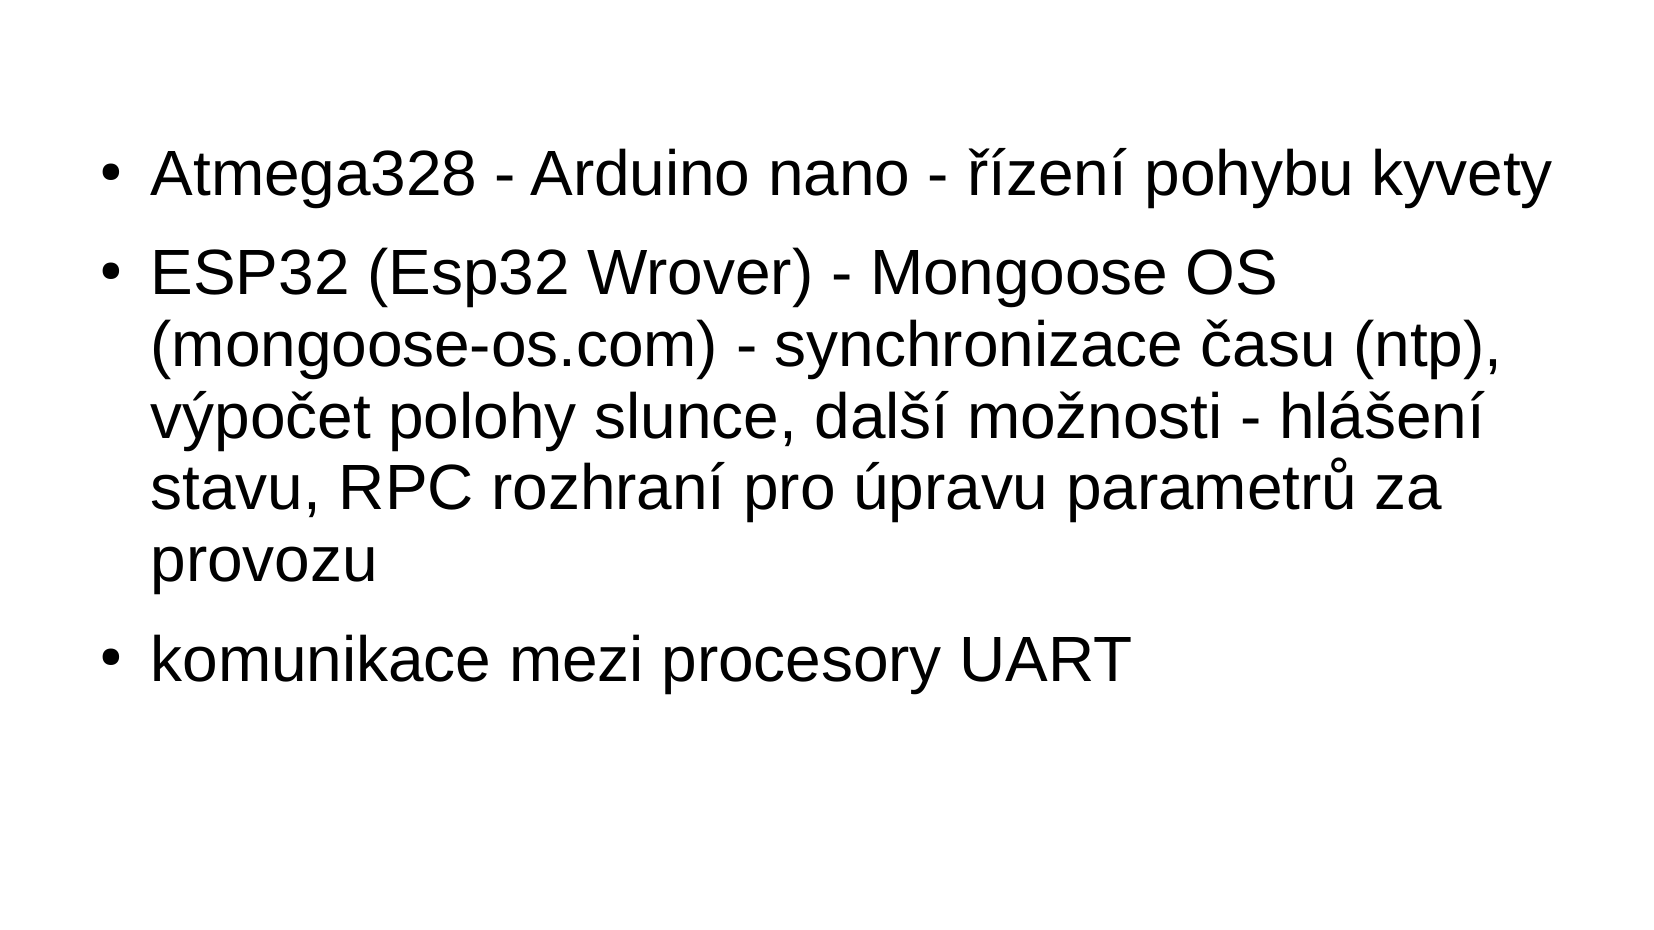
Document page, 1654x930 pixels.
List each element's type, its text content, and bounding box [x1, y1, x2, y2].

list Atmega328 - Arduino nano - řízení pohybu kyvety ESP32 (Esp32 Wrover) - Mongoose OS (mongoose-os.com) - synchronizace času (ntp), výpočet polohy slunce, další možnosti - hlášení stavu, RPC rozhraní pro úpravu parametrů za provozu komunikace mezi procesory UART [82, 37, 1571, 757]
